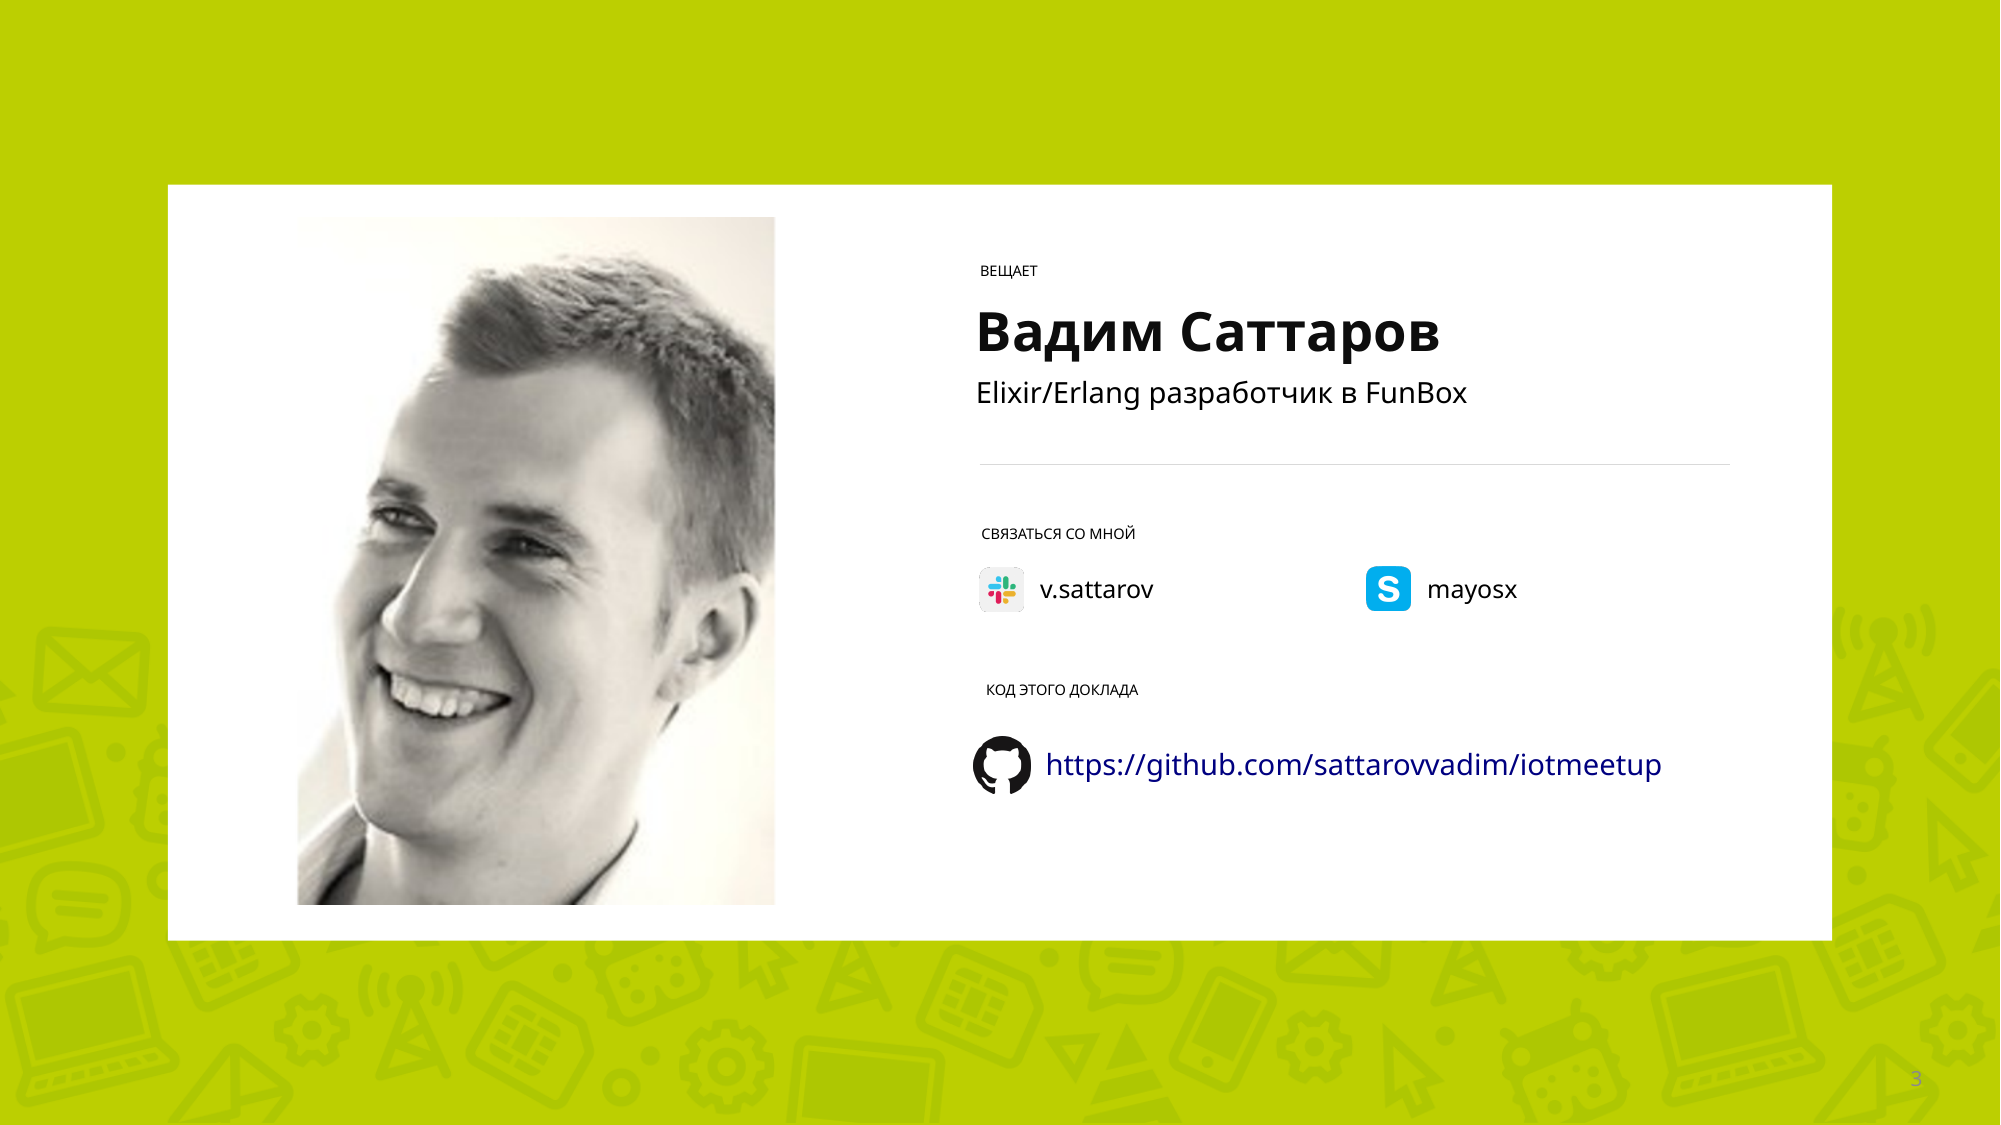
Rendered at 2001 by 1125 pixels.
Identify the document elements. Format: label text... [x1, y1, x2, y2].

slide_number <номер> [1832, 1034, 2000, 1125]
text_box [167, 184, 1833, 941]
picture [0, 0, 2000, 1123]
text_box Вадим Саттаров Elixir/Erlang разработчик в FunBox [961, 276, 1756, 417]
text_box КОД ЭТОГО ДОКЛАДА [971, 673, 1154, 707]
text_box v.sattarov [1024, 566, 1279, 612]
text_box mayosx [1412, 566, 1666, 612]
text_box https://github.com/sattarovvadim/iotmeetup [1031, 737, 1775, 795]
text_box СВЯЗАТЬСЯ СО МНОЙ [966, 517, 1151, 550]
text_box ВЕЩАЕТ [965, 254, 1053, 287]
